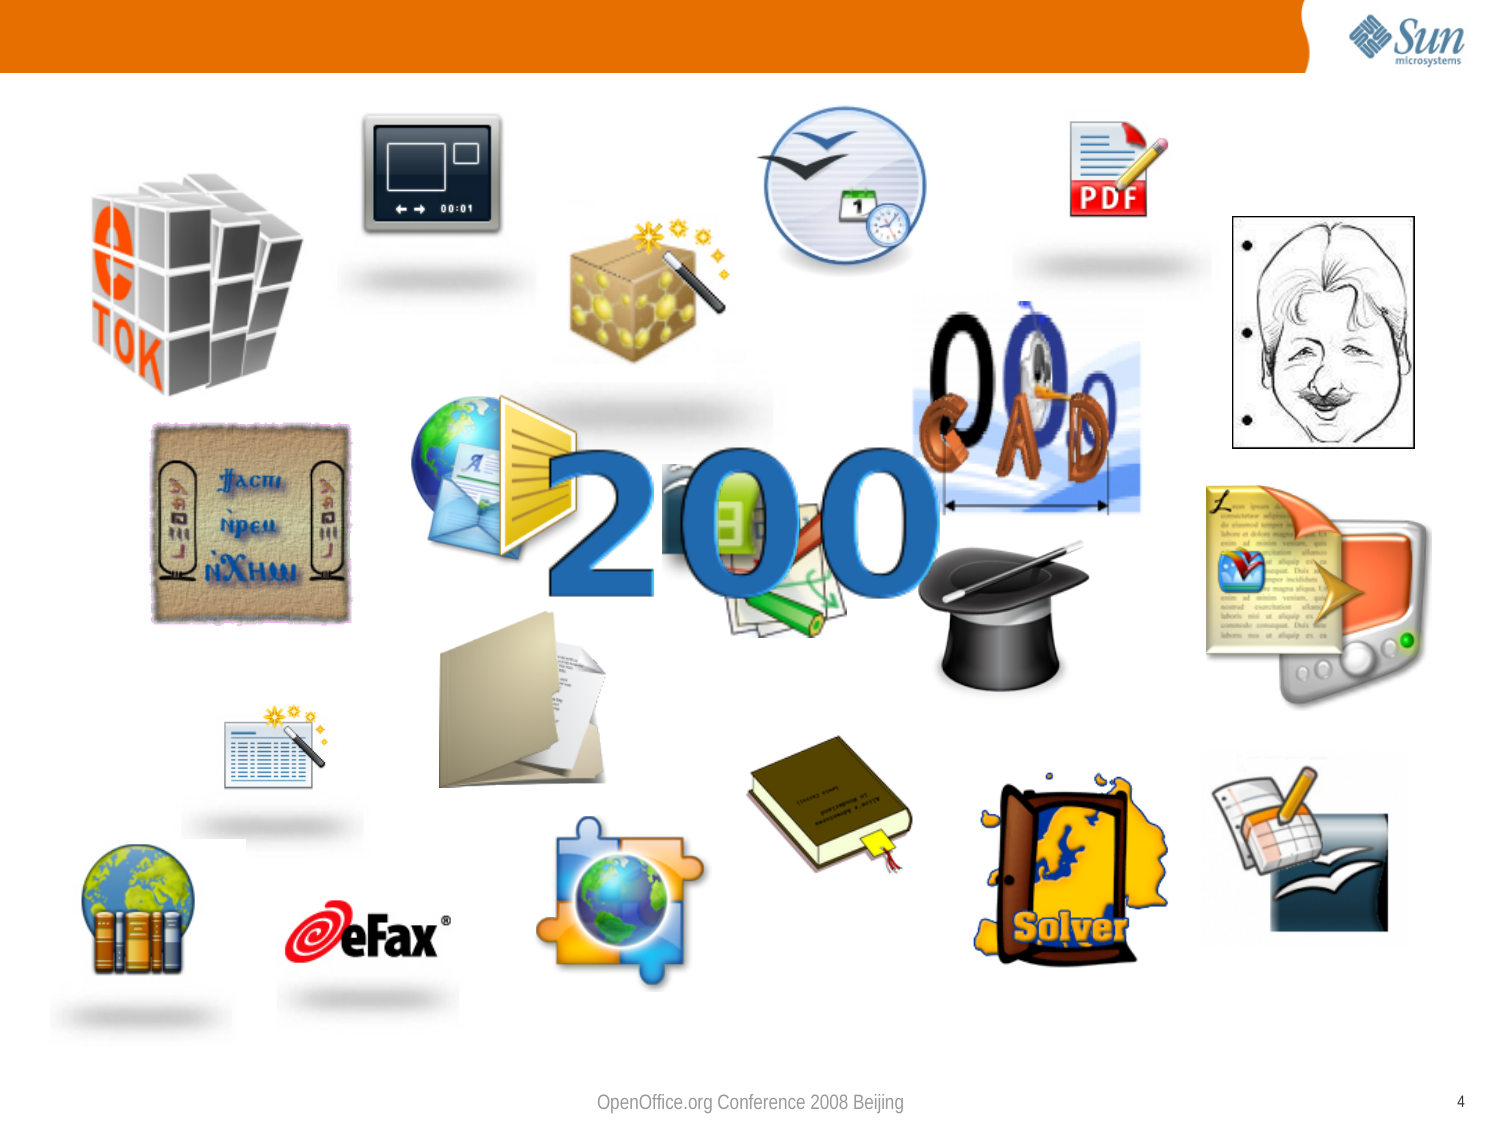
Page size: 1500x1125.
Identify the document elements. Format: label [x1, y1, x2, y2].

picture [0, 0, 1500, 73]
picture [1201, 750, 1409, 947]
picture [535, 815, 712, 992]
picture [146, 419, 354, 627]
picture [82, 172, 308, 398]
picture [39, 660, 473, 1046]
picture [1206, 485, 1432, 712]
picture [1232, 216, 1415, 449]
picture [967, 766, 1175, 973]
picture [318, 75, 1230, 916]
